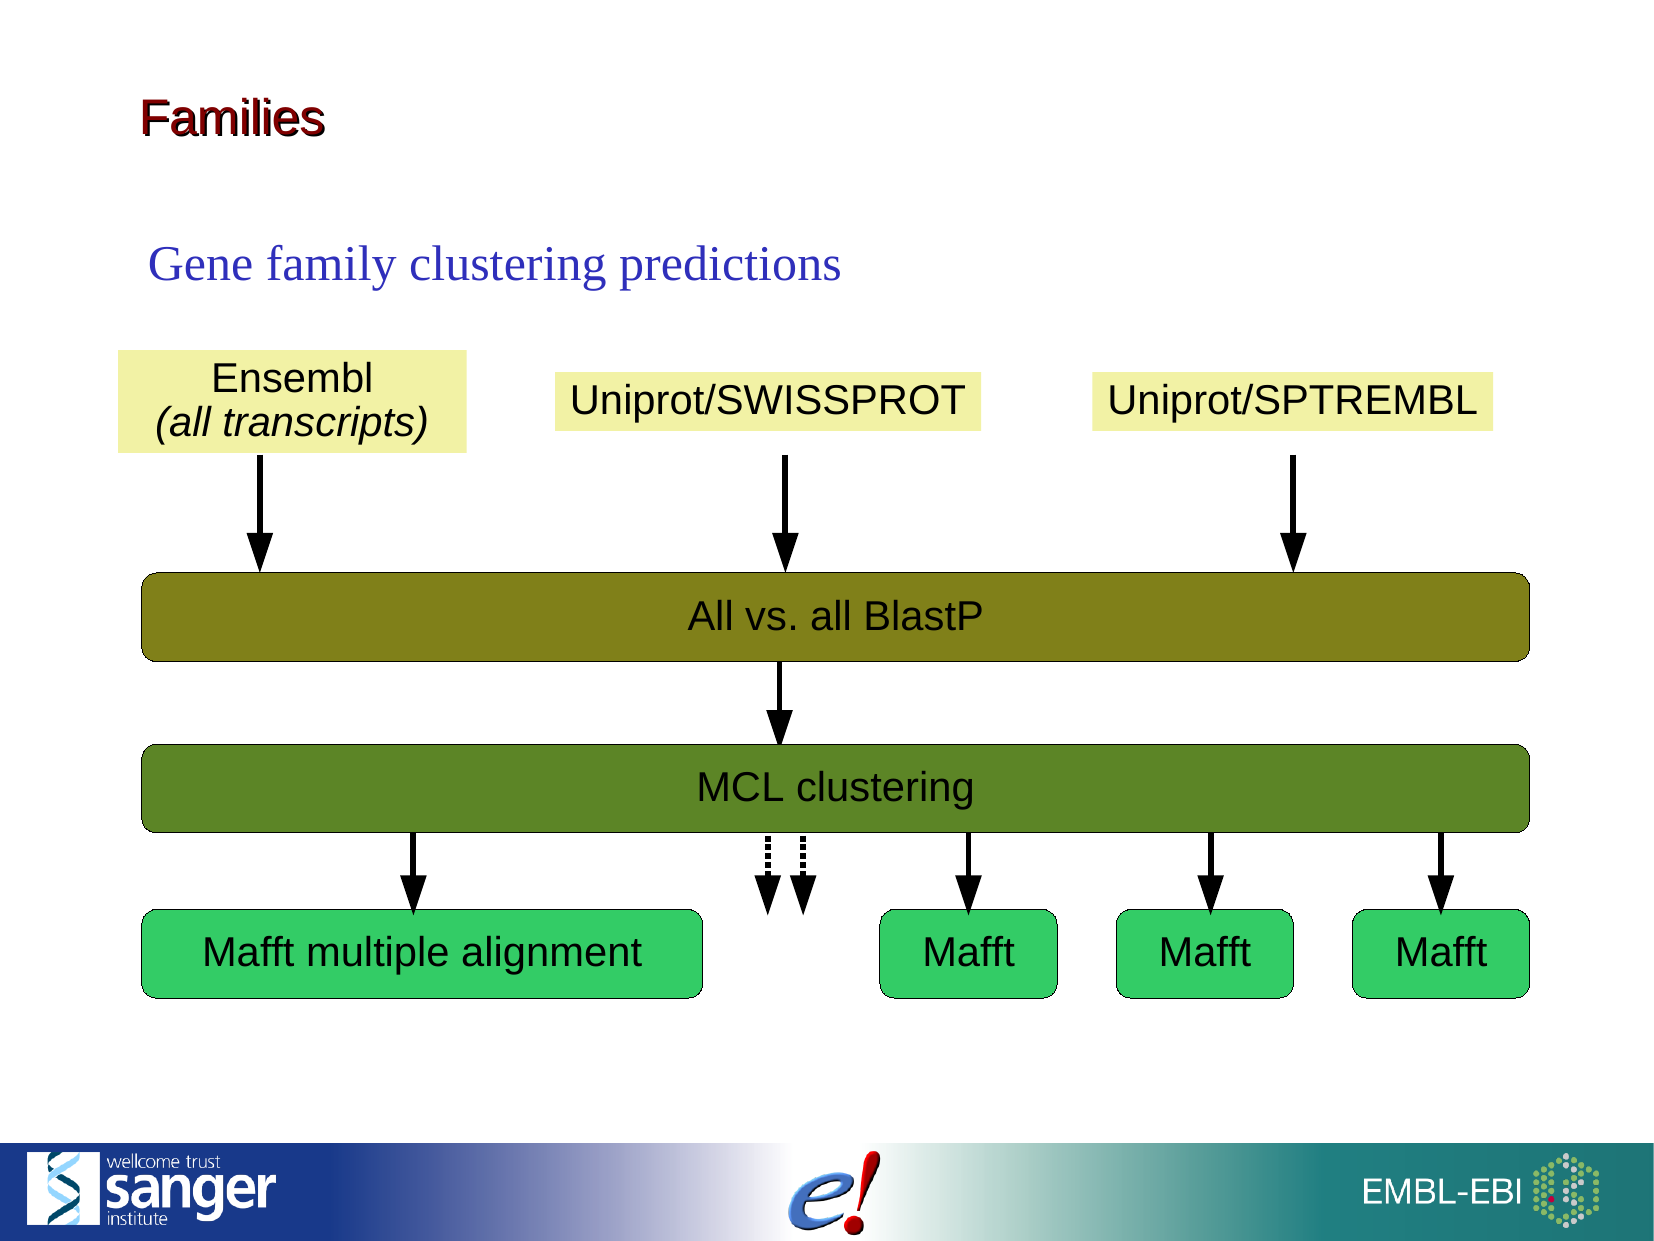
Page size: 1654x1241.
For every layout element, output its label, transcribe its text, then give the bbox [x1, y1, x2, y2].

text_box Mafft [1116, 909, 1294, 999]
list Gene family clustering predictions [133, 227, 1536, 325]
title Families [123, 29, 1527, 208]
text_box MCL clustering [141, 744, 1530, 833]
text_box Uniprot/SWISSPROT [555, 372, 982, 431]
text_box Mafft [879, 909, 1058, 999]
text_box Mafft multiple alignment [141, 909, 703, 999]
text_box Mafft [1352, 909, 1530, 999]
text_box Uniprot/SPTREMBL [1092, 372, 1493, 431]
text_box Ensembl (all transcripts) [118, 350, 467, 453]
text_box All vs. all BlastP [141, 572, 1530, 662]
picture [0, 1143, 1654, 1241]
